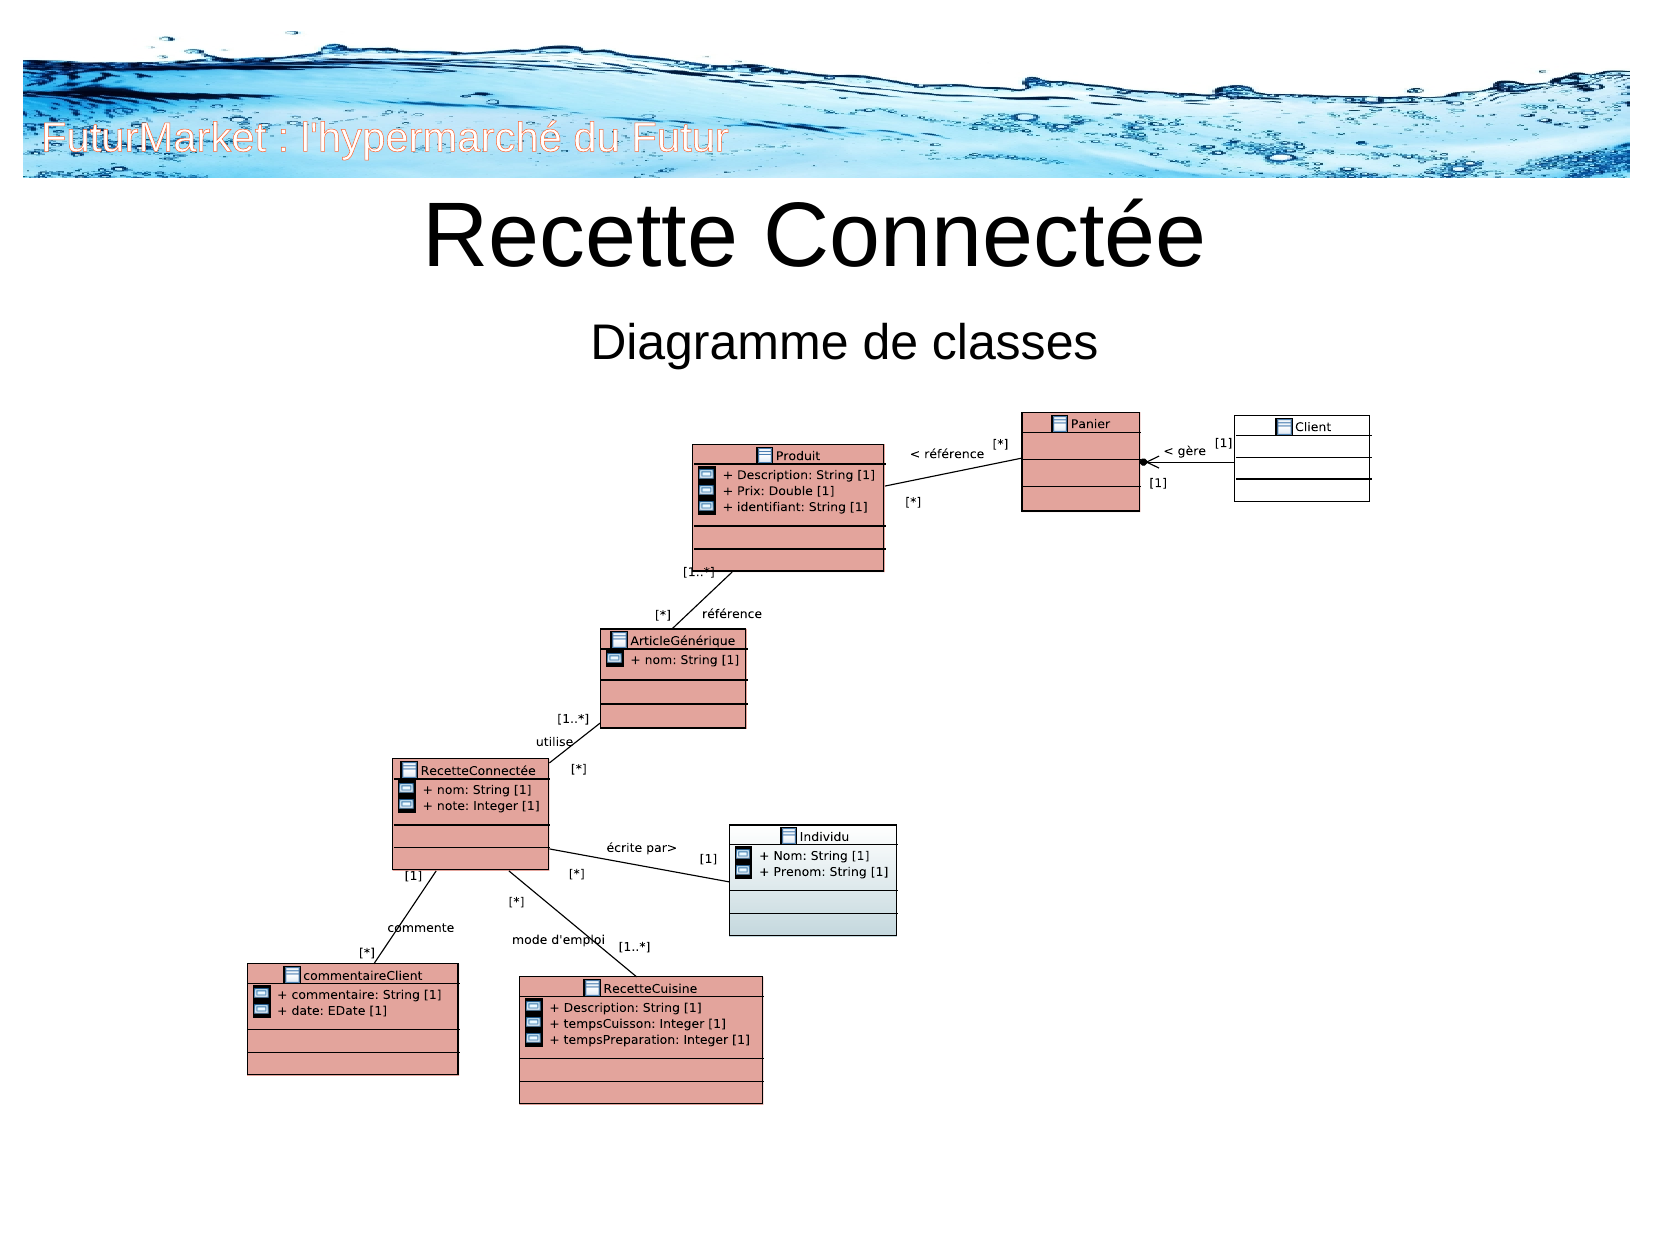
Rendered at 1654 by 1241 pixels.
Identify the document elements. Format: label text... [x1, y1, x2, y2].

picture [23, 23, 1630, 178]
subtitle Diagramme de classes [82, 289, 1571, 396]
title Recette Connectée [23, 183, 1607, 287]
picture [236, 401, 1382, 1116]
